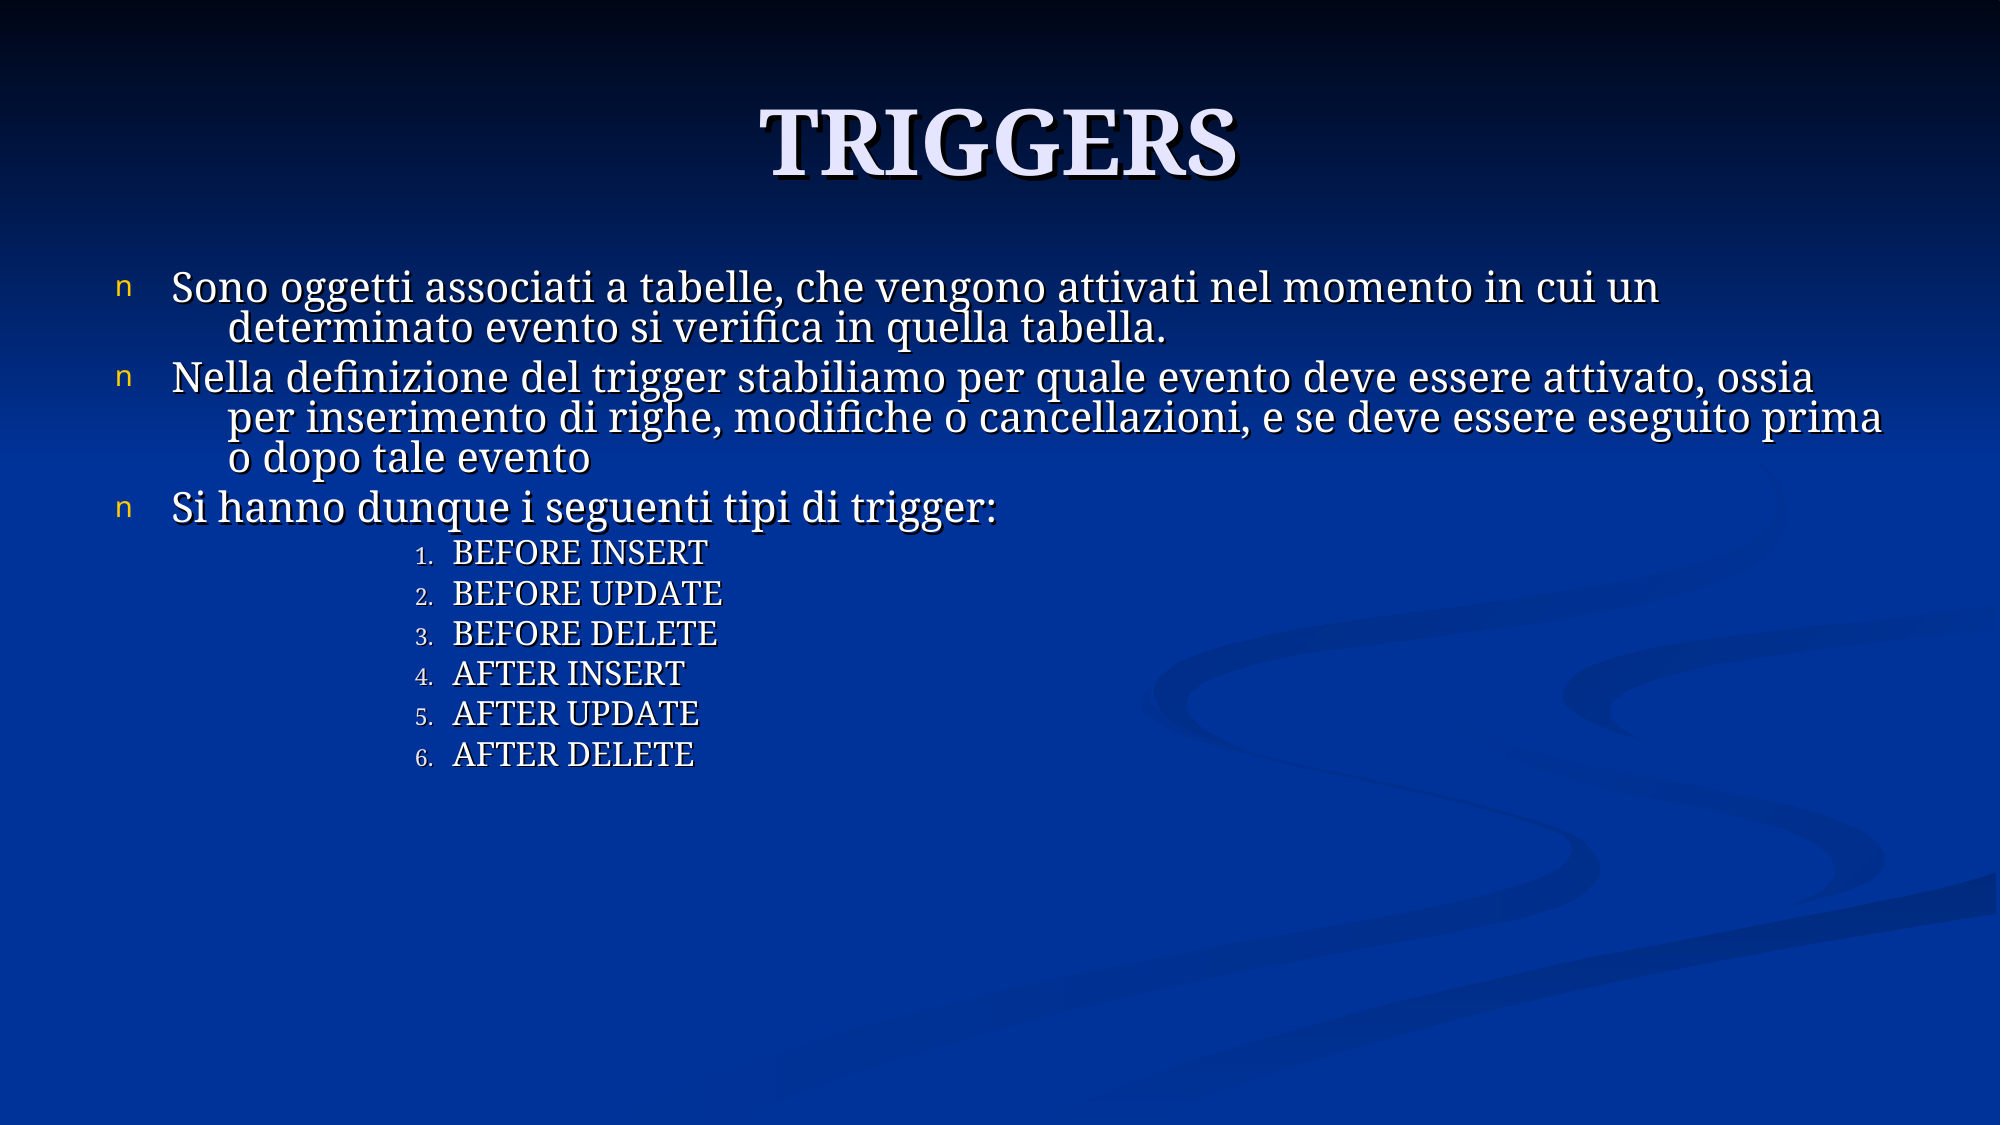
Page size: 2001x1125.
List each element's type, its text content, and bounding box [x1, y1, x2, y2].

title TRIGGERS [99, 45, 1900, 233]
list Sono oggetti associati a tabelle, che vengono attivati nel momento in cui un determinato evento si verifica in quella tabella. Nella definizione del trigger stabiliamo per quale evento deve essere attivato, ossia per inserimento di righe, modifiche o cancellazioni, e se deve essere eseguito prima o dopo tale evento Si hanno dunque i seguenti tipi di trigger: BEFORE INSERT BEFORE UPDATE BEFORE DELETE AFTER INSERT AFTER UPDATE AFTER DELETE [99, 262, 1900, 1005]
